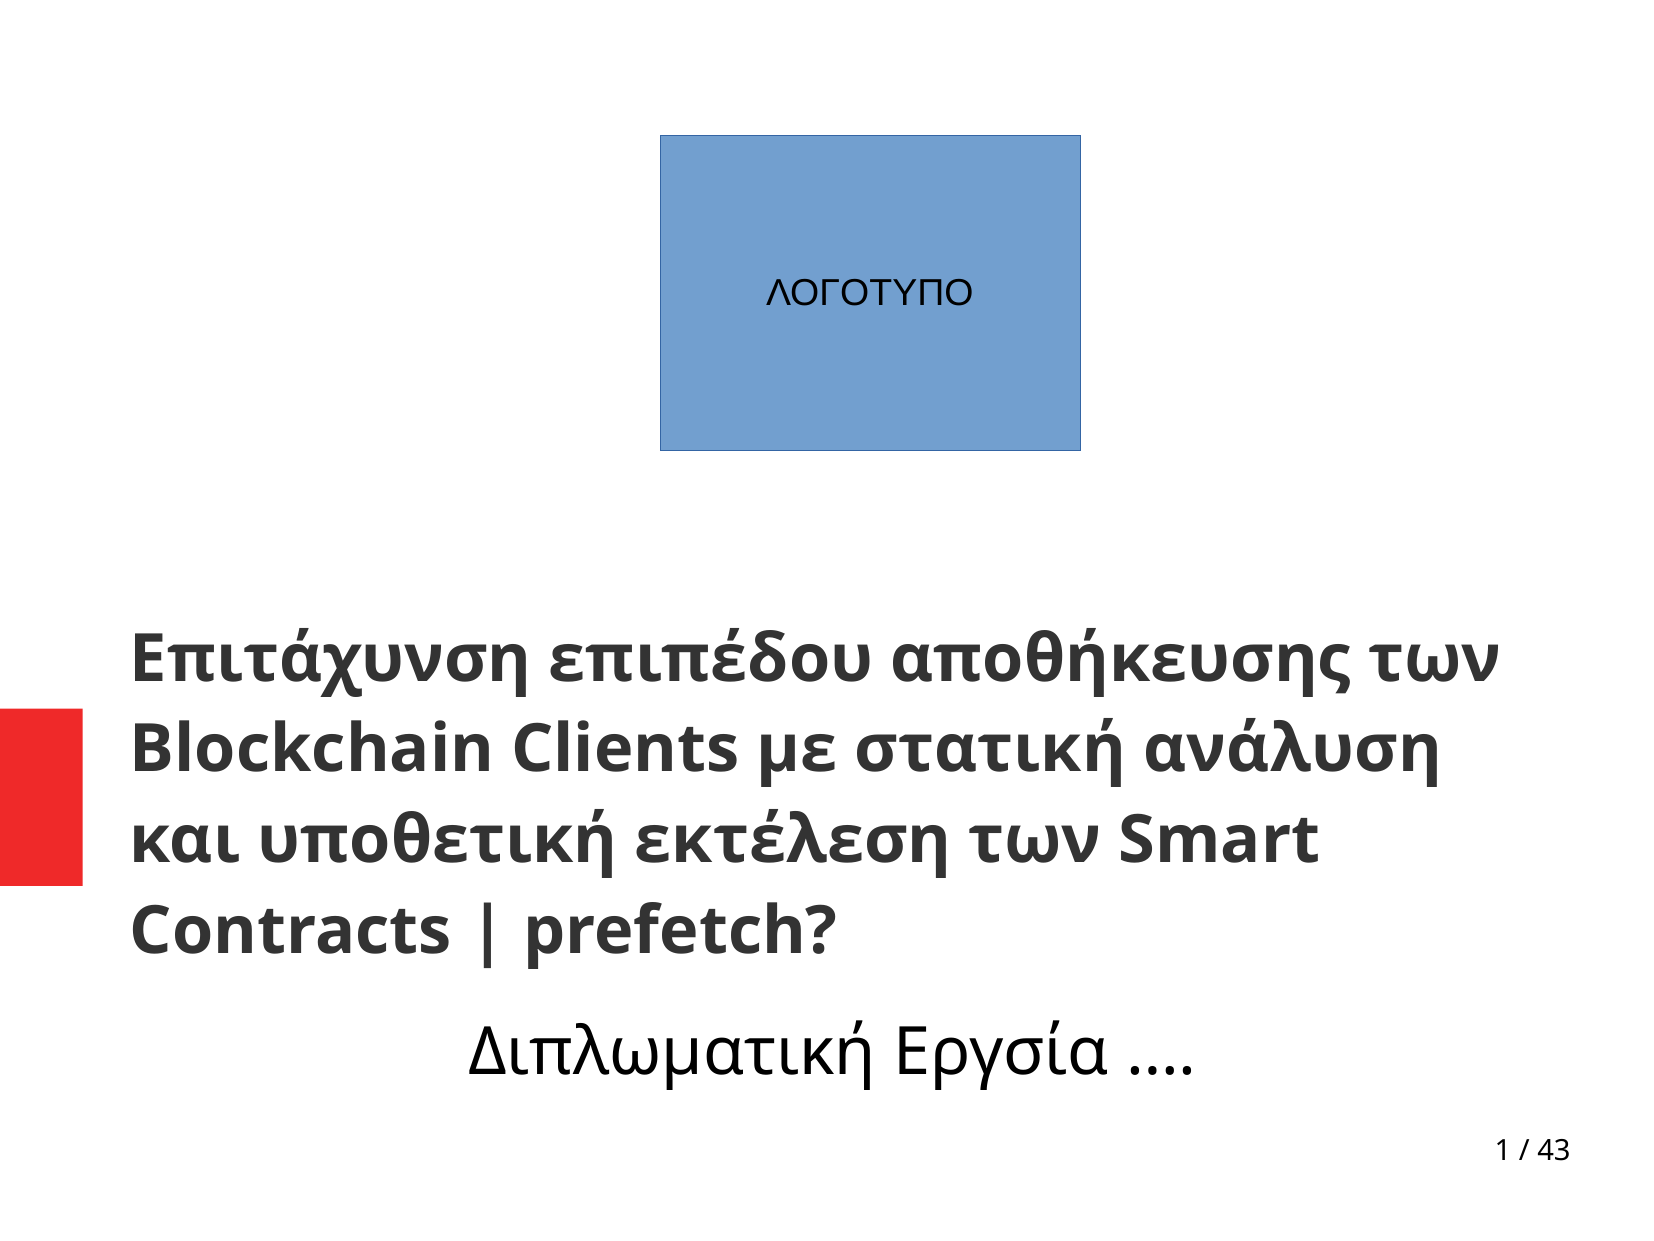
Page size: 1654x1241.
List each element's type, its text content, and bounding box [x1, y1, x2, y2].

title Επιτάχυνση επιπέδου αποθήκευσης των Blockchain Clients με στατική ανάλυση και υποθετική εκτέλεση των Smart Contracts | prefetch? [129, 635, 1536, 947]
subtitle Διπλωματική Εργσία …. [129, 968, 1536, 1130]
text_box ΛΟΓΟΤΥΠΟ [660, 135, 1081, 451]
